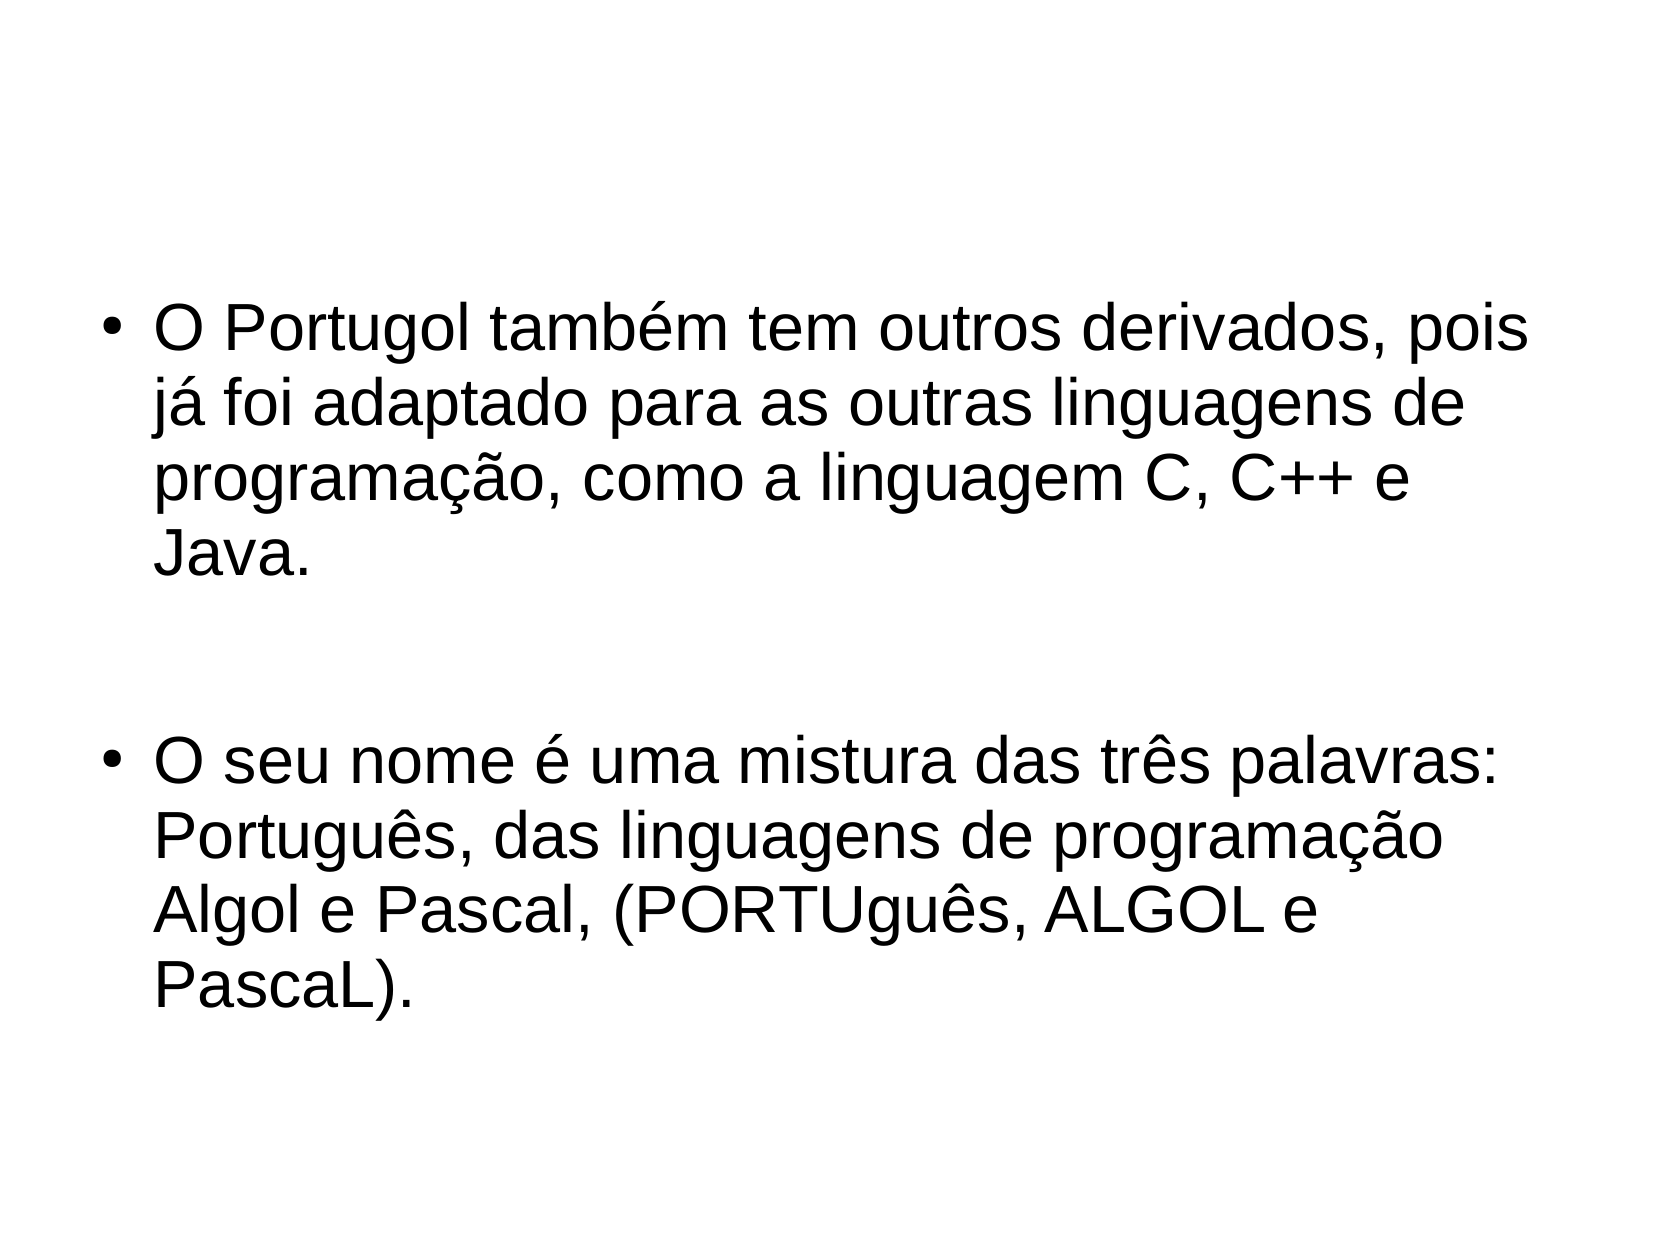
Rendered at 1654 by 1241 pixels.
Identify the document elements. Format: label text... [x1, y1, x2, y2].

list O Portugol também tem outros derivados, pois já foi adaptado para as outras linguagens de programação, como a linguagem C, C++ e Java. O seu nome é uma mistura das três palavras: Português, das linguagens de programação Algol e Pascal, (PORTUguês, ALGOL e PascaL). [82, 290, 1571, 1109]
